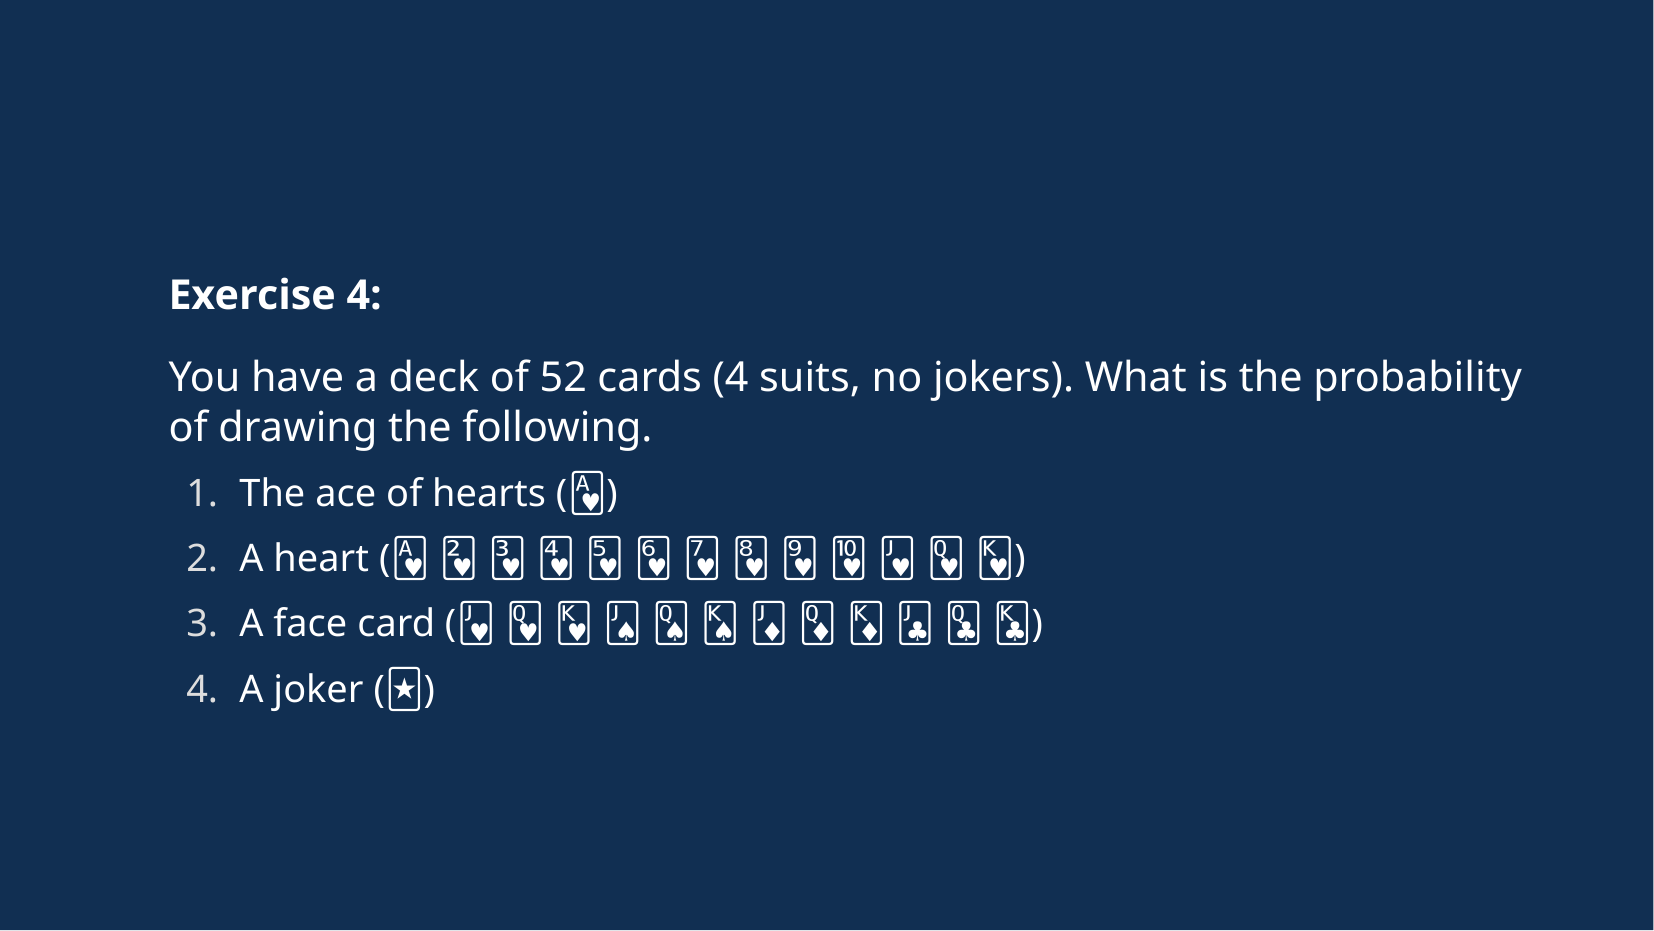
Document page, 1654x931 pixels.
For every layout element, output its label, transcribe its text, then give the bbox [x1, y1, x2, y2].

list Exercise 4: You have a deck of 52 cards (4 suits, no jokers). What is the probability of drawing the following. The ace of hearts (🂱) A heart (🂱 🂲 🂳 🂴 🂵 🂶 🂷 🂸 🂹 🂺 🂻 🂽 🂾) A face card (🂻 🂽 🂾 🂫 🂭 🂮 🃋 🃍 🃎 🃛 🃝 🃞) A joker (🃏) [97, 268, 1563, 806]
